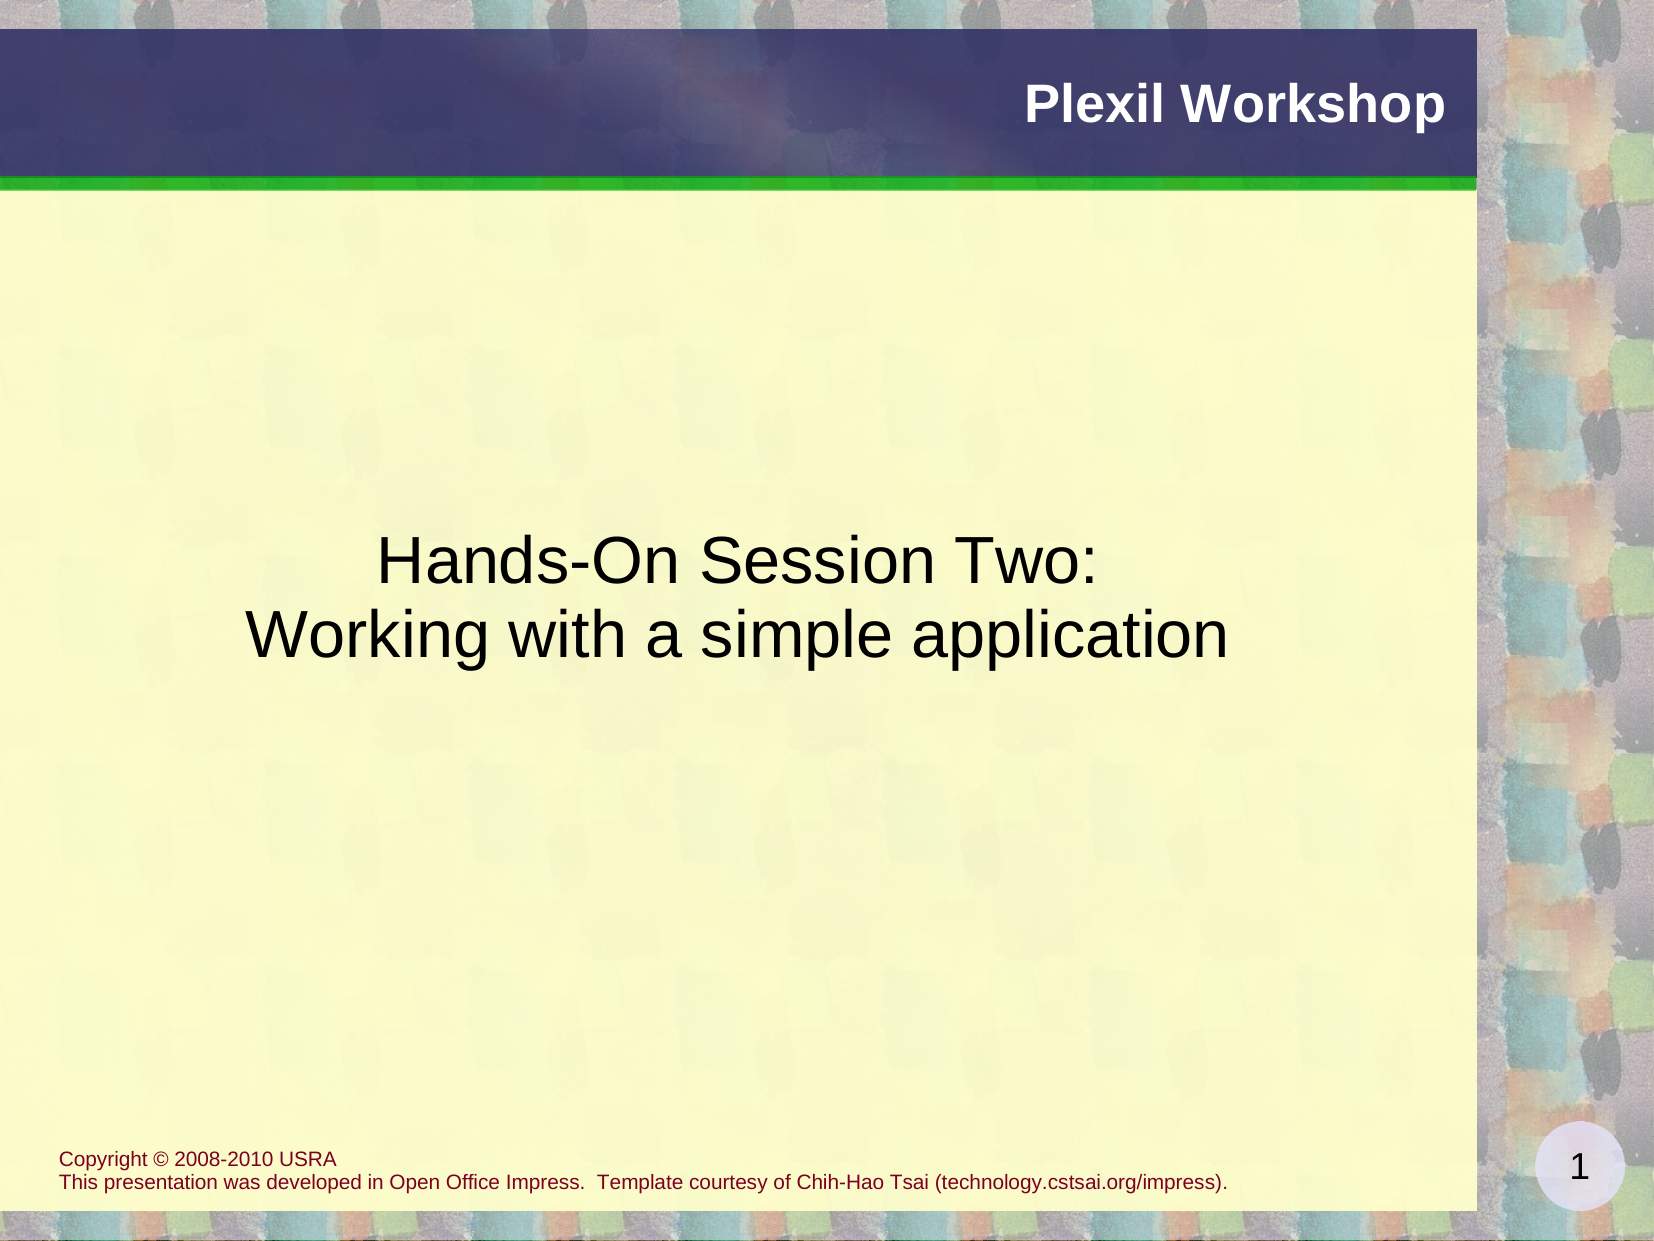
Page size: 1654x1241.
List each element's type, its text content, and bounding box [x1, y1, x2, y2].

title Plexil Workshop [29, 59, 1447, 148]
subtitle Hands-On Session Two: Working with a simple application Copyright © 2008-2010 USRA This presentation was developed in Open Office Impress. Template courtesy of Chih-Hao Tsai (technology.cstsai.org/impress). [59, 211, 1418, 1207]
